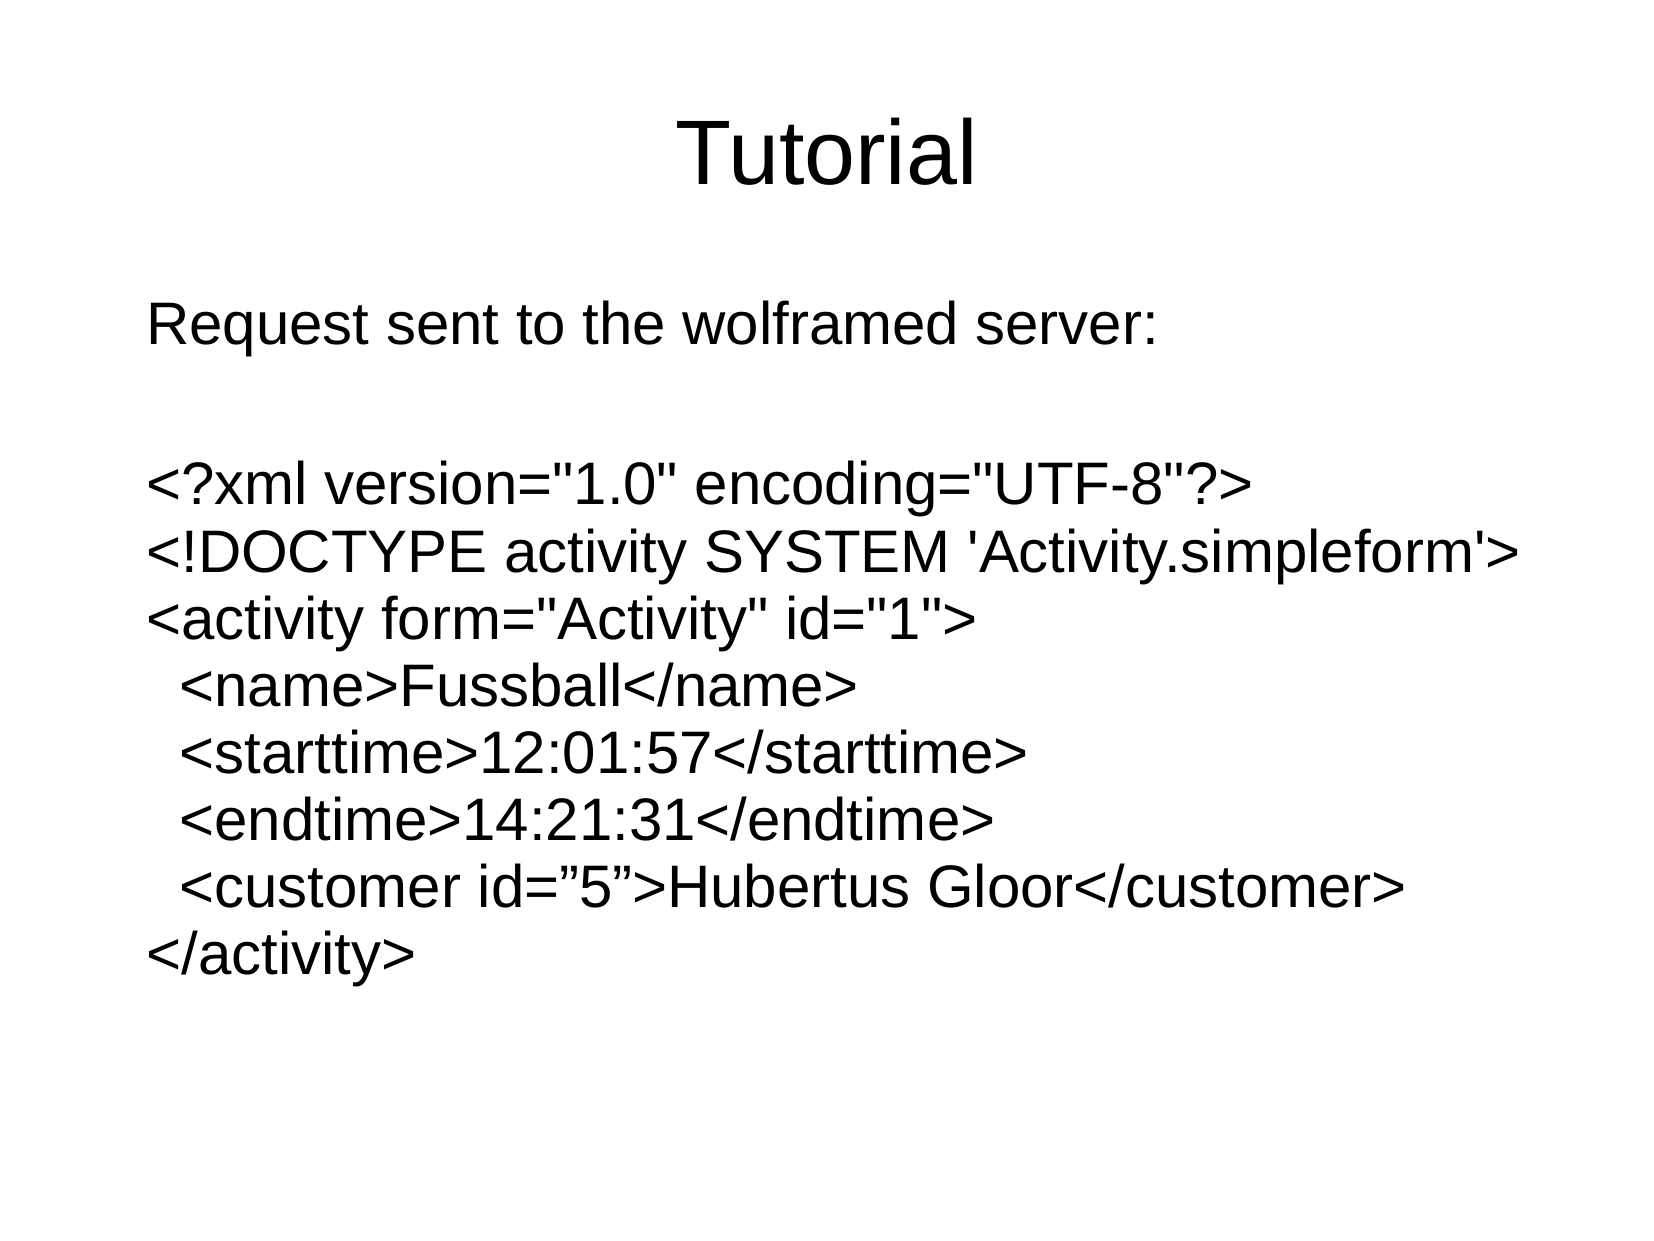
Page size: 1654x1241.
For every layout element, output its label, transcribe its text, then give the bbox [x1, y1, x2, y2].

title Tutorial [82, 49, 1571, 257]
list Request sent to the wolframed server: <?xml version="1.0" encoding="UTF-8"?> <!DOCTYPE activity SYSTEM 'Activity.simpleform'> <activity form="Activity" id="1"> <name>Fussball</name> <starttime>12:01:57</starttime> <endtime>14:21:31</endtime> <customer id=”5”>Hubertus Gloor</customer> </activity> [82, 290, 1538, 1010]
